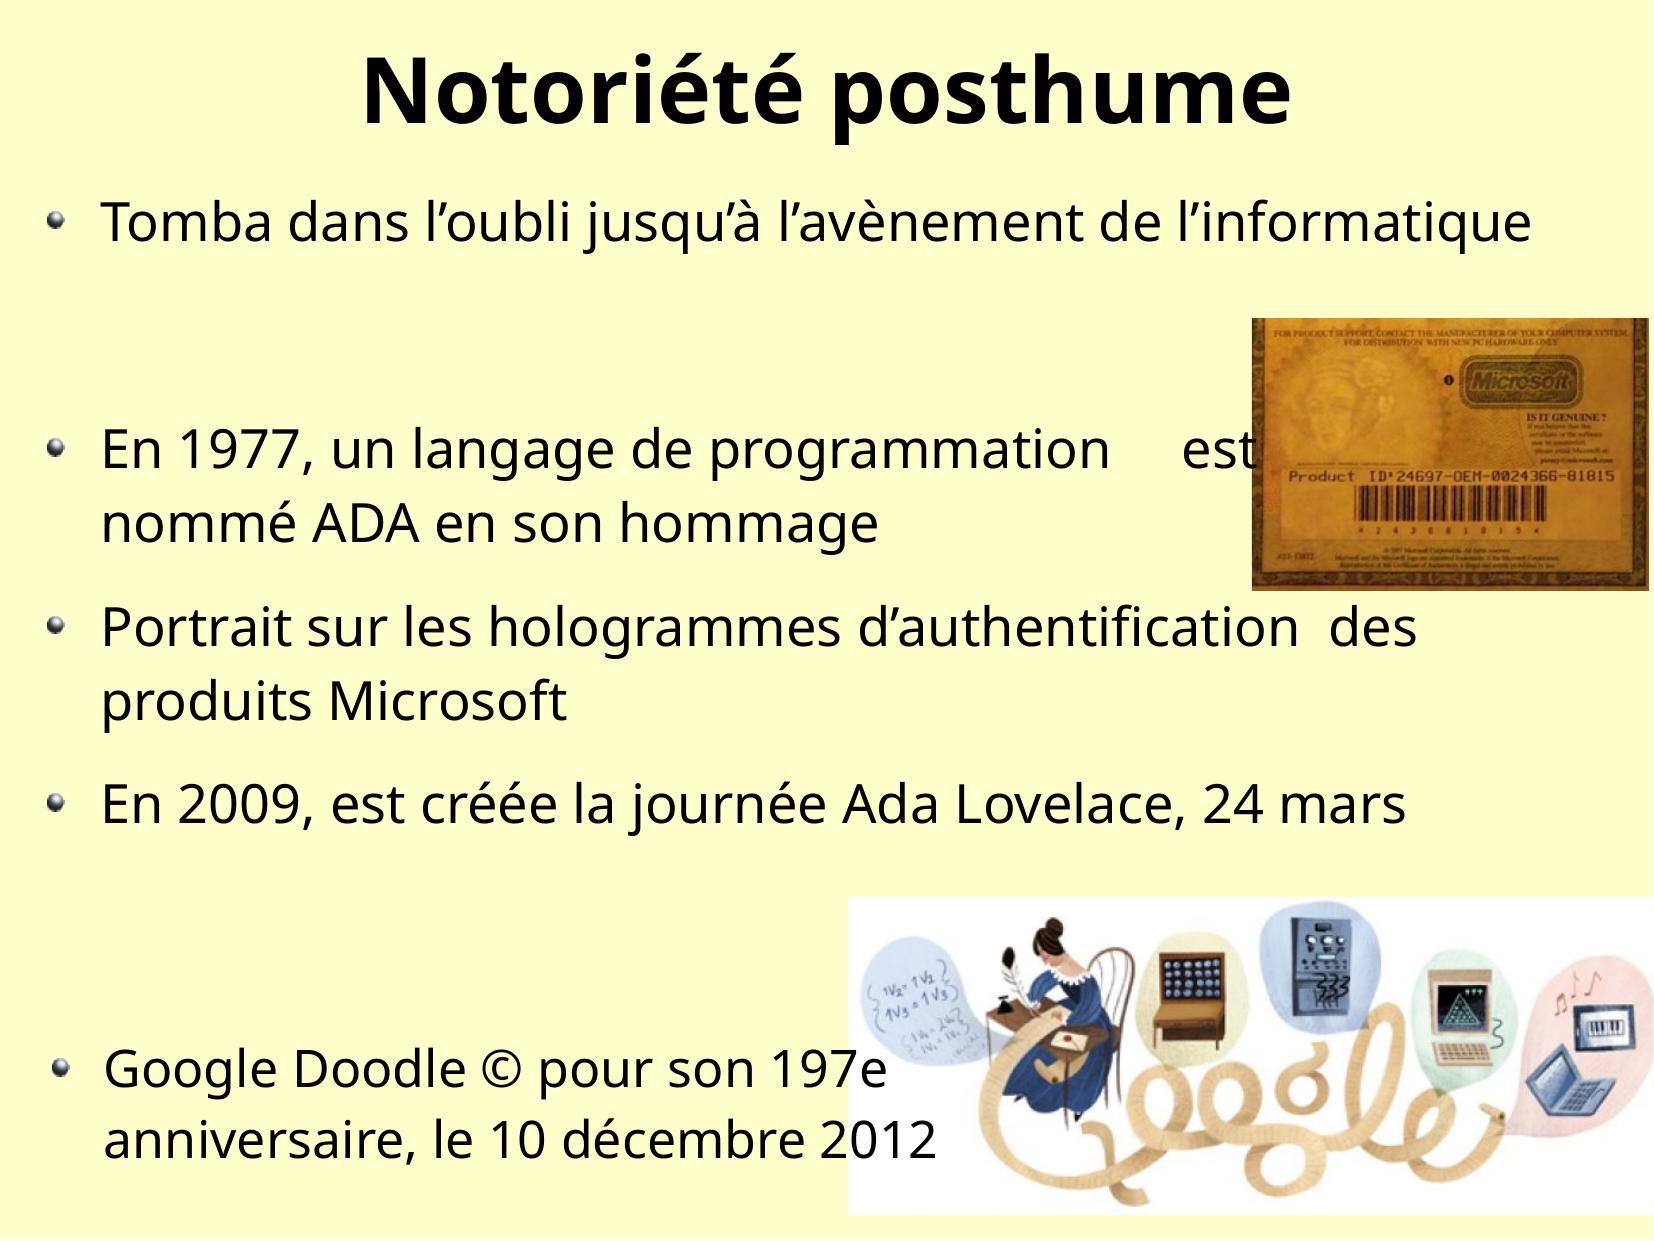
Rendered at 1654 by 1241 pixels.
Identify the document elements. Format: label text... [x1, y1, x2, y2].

list En 1977, un langage de programmation est nommé ADA en son hommage Portrait sur les hologrammes d’authentification des produits Microsoft En 2009, est créée la journée Ada Lovelace, 24 mars [29, 307, 1424, 951]
list Google Doodle © pour son 197e anniversaire, le 10 décembre 2012 [35, 933, 1058, 1176]
picture [848, 897, 1654, 1215]
title Notoriété posthume [82, 0, 1571, 183]
list Tomba dans l’oubli jusqu’à l’avènement de l’informatique [29, 183, 1654, 384]
picture [1424, 318, 1649, 591]
